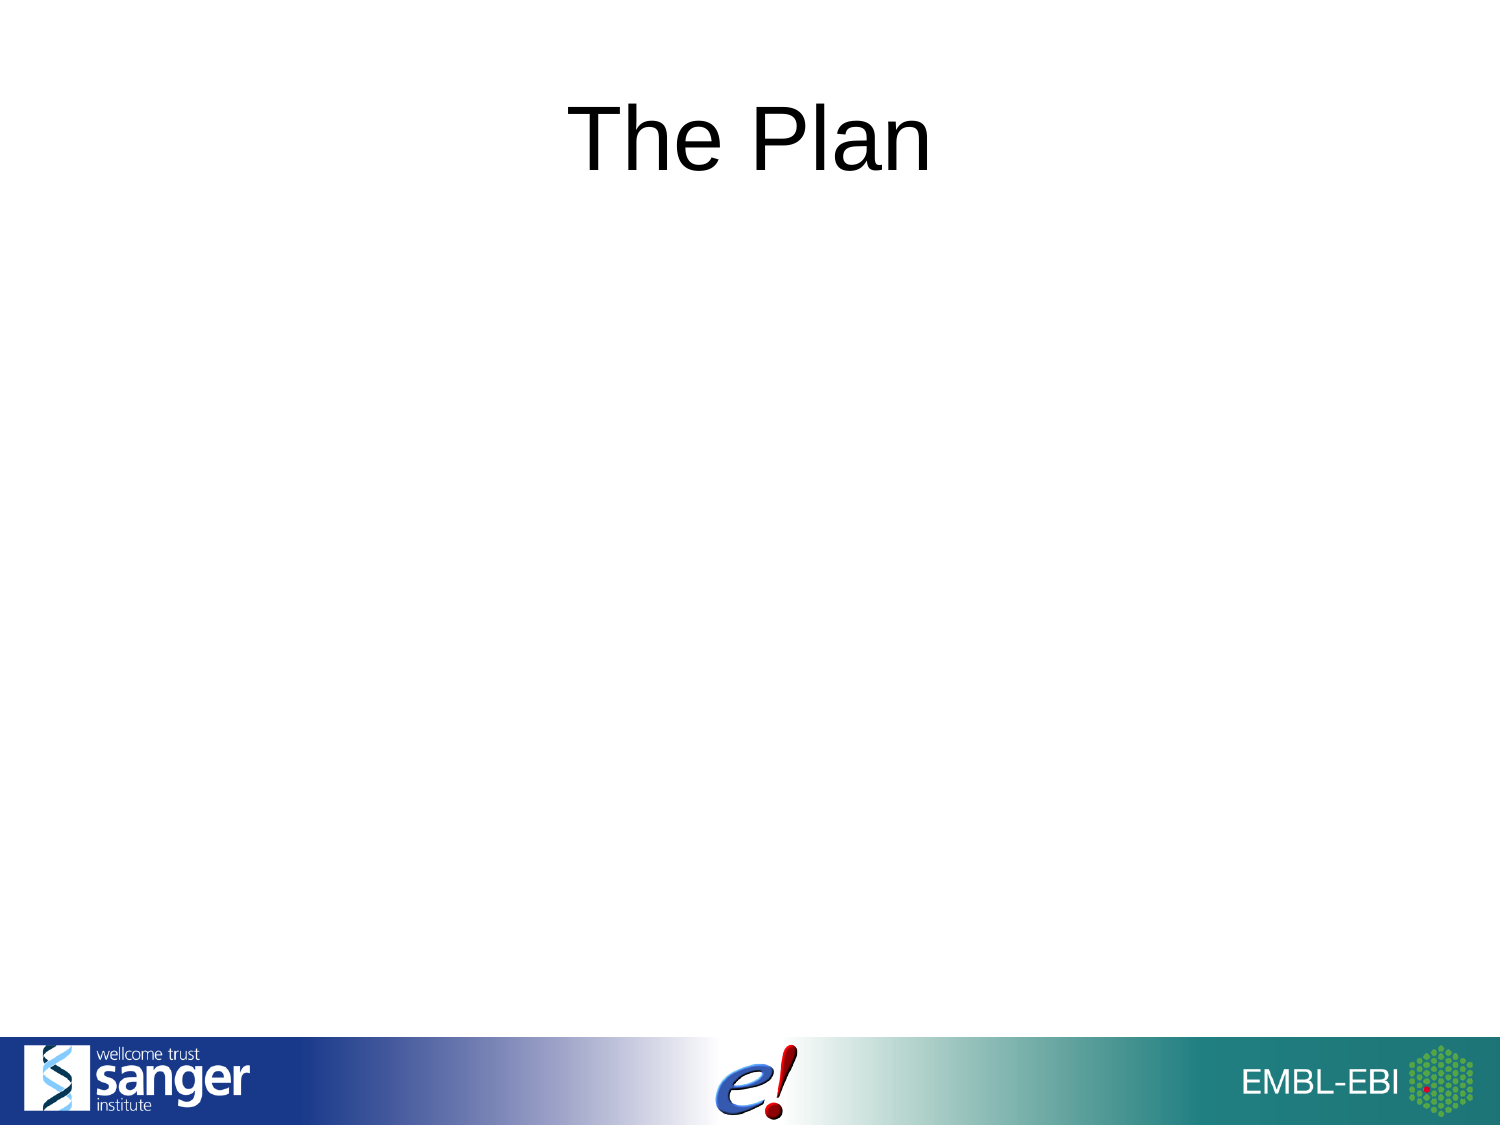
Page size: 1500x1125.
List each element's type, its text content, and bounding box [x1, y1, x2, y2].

picture [0, 1037, 1500, 1125]
title The Plan [75, 44, 1425, 233]
